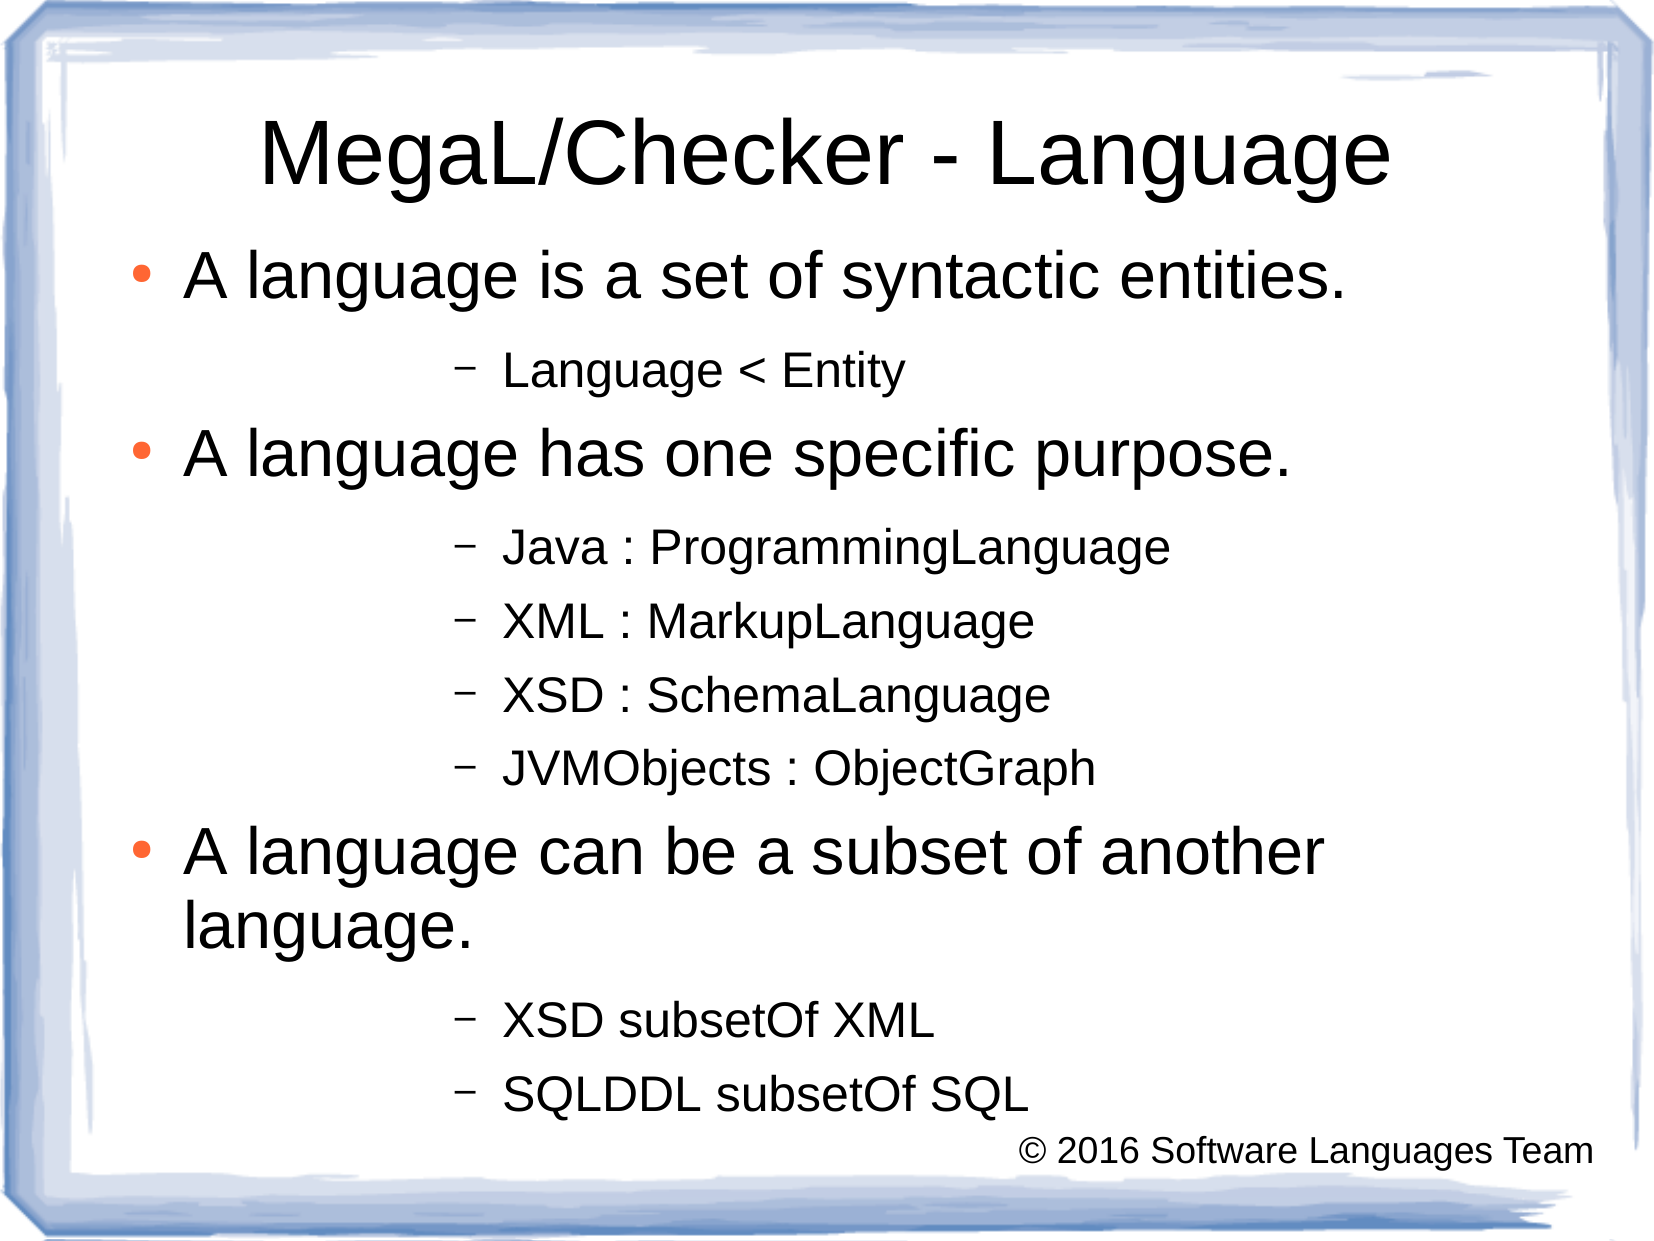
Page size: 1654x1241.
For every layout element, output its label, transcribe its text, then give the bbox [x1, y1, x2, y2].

title MegaL/Checker - Language [82, 49, 1571, 257]
picture [0, 0, 1654, 1241]
text_box © 2016 Software Languages Team [1003, 1122, 1625, 1182]
list A language is a set of syntactic entities. Language < Entity A language has one specific purpose. Java : ProgrammingLanguage XML : MarkupLanguage XSD : SchemaLanguage JVMObjects : ObjectGraph A language can be a subset of another language. XSD subsetOf XML SQLDDL subsetOf SQL [112, 237, 1565, 1123]
